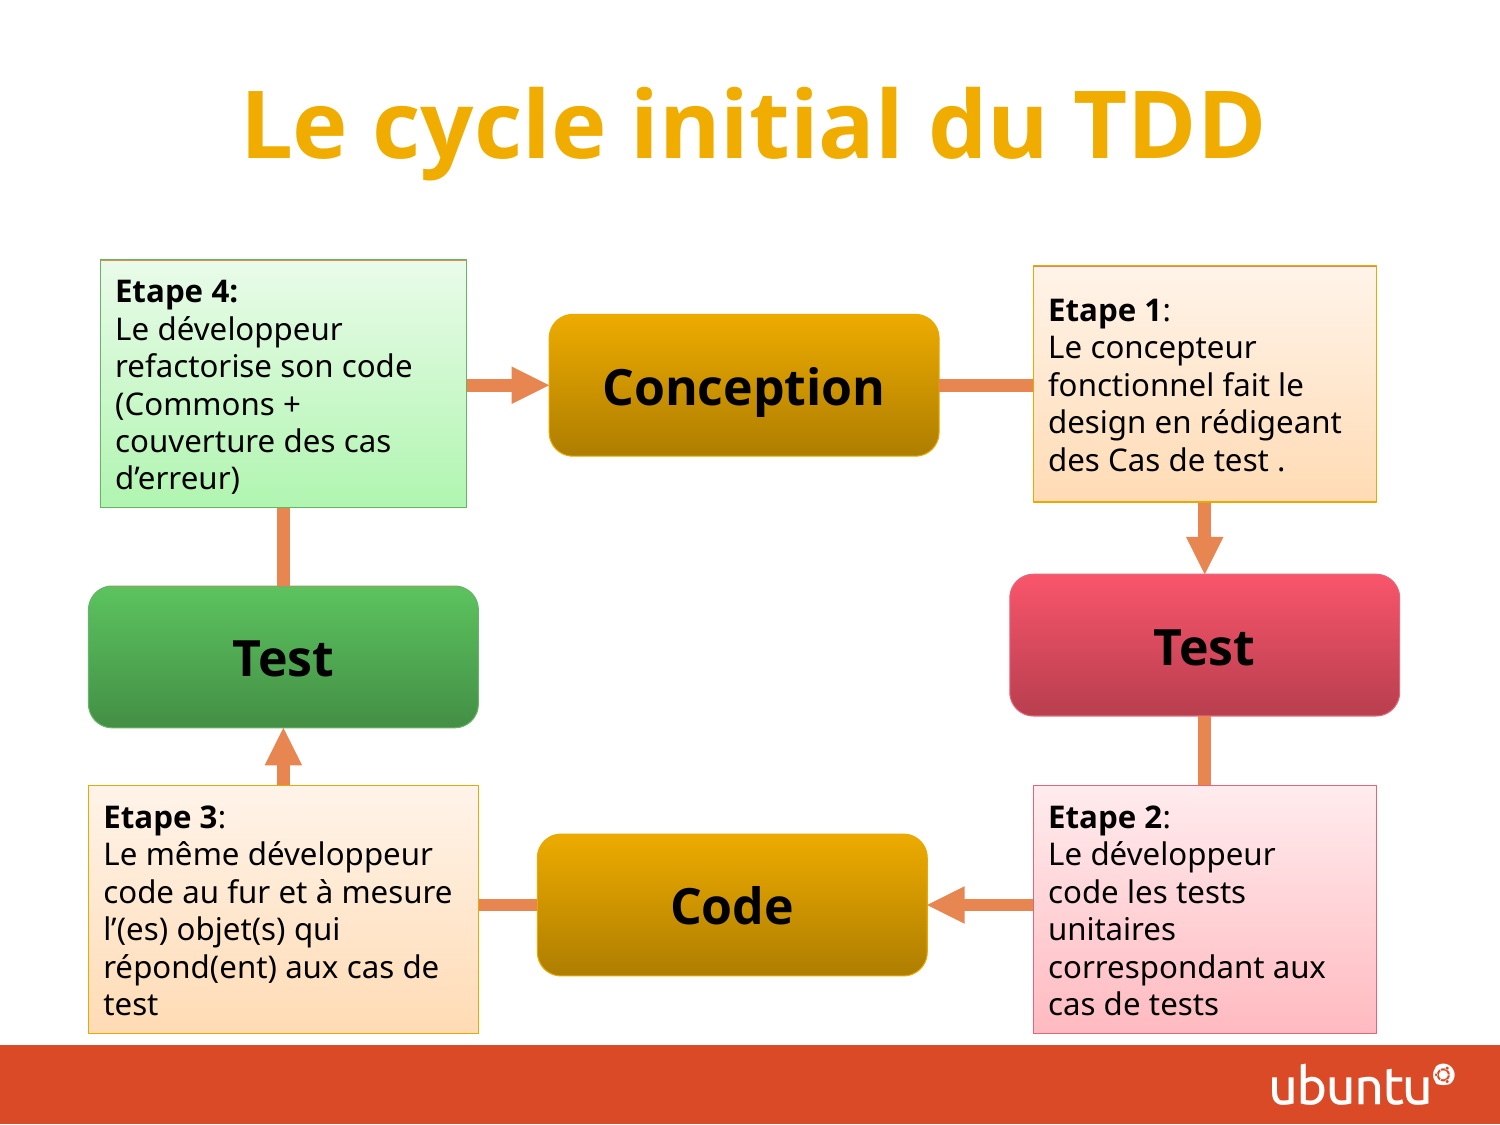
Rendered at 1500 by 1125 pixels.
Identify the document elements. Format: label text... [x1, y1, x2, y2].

title Le cycle initial du TDD [75, 25, 1425, 231]
text_box Test [1009, 574, 1400, 716]
text_box Etape 3: Le même développeur code au fur et à mesure l’(es) objet(s) qui répond(ent) aux cas de test [88, 785, 479, 1034]
text_box Conception [549, 314, 940, 457]
text_box Etape 2: Le développeur code les tests unitaires correspondant aux cas de tests [1033, 785, 1377, 1034]
text_box Test [88, 586, 479, 728]
picture [0, 1045, 1500, 1124]
text_box Etape 1: Le concepteur fonctionnel fait le design en rédigeant des Cas de test . [1033, 265, 1377, 502]
text_box Etape 4: Le développeur refactorise son code (Commons + couverture des cas d’erreur) [100, 259, 467, 508]
text_box Code [537, 834, 928, 976]
